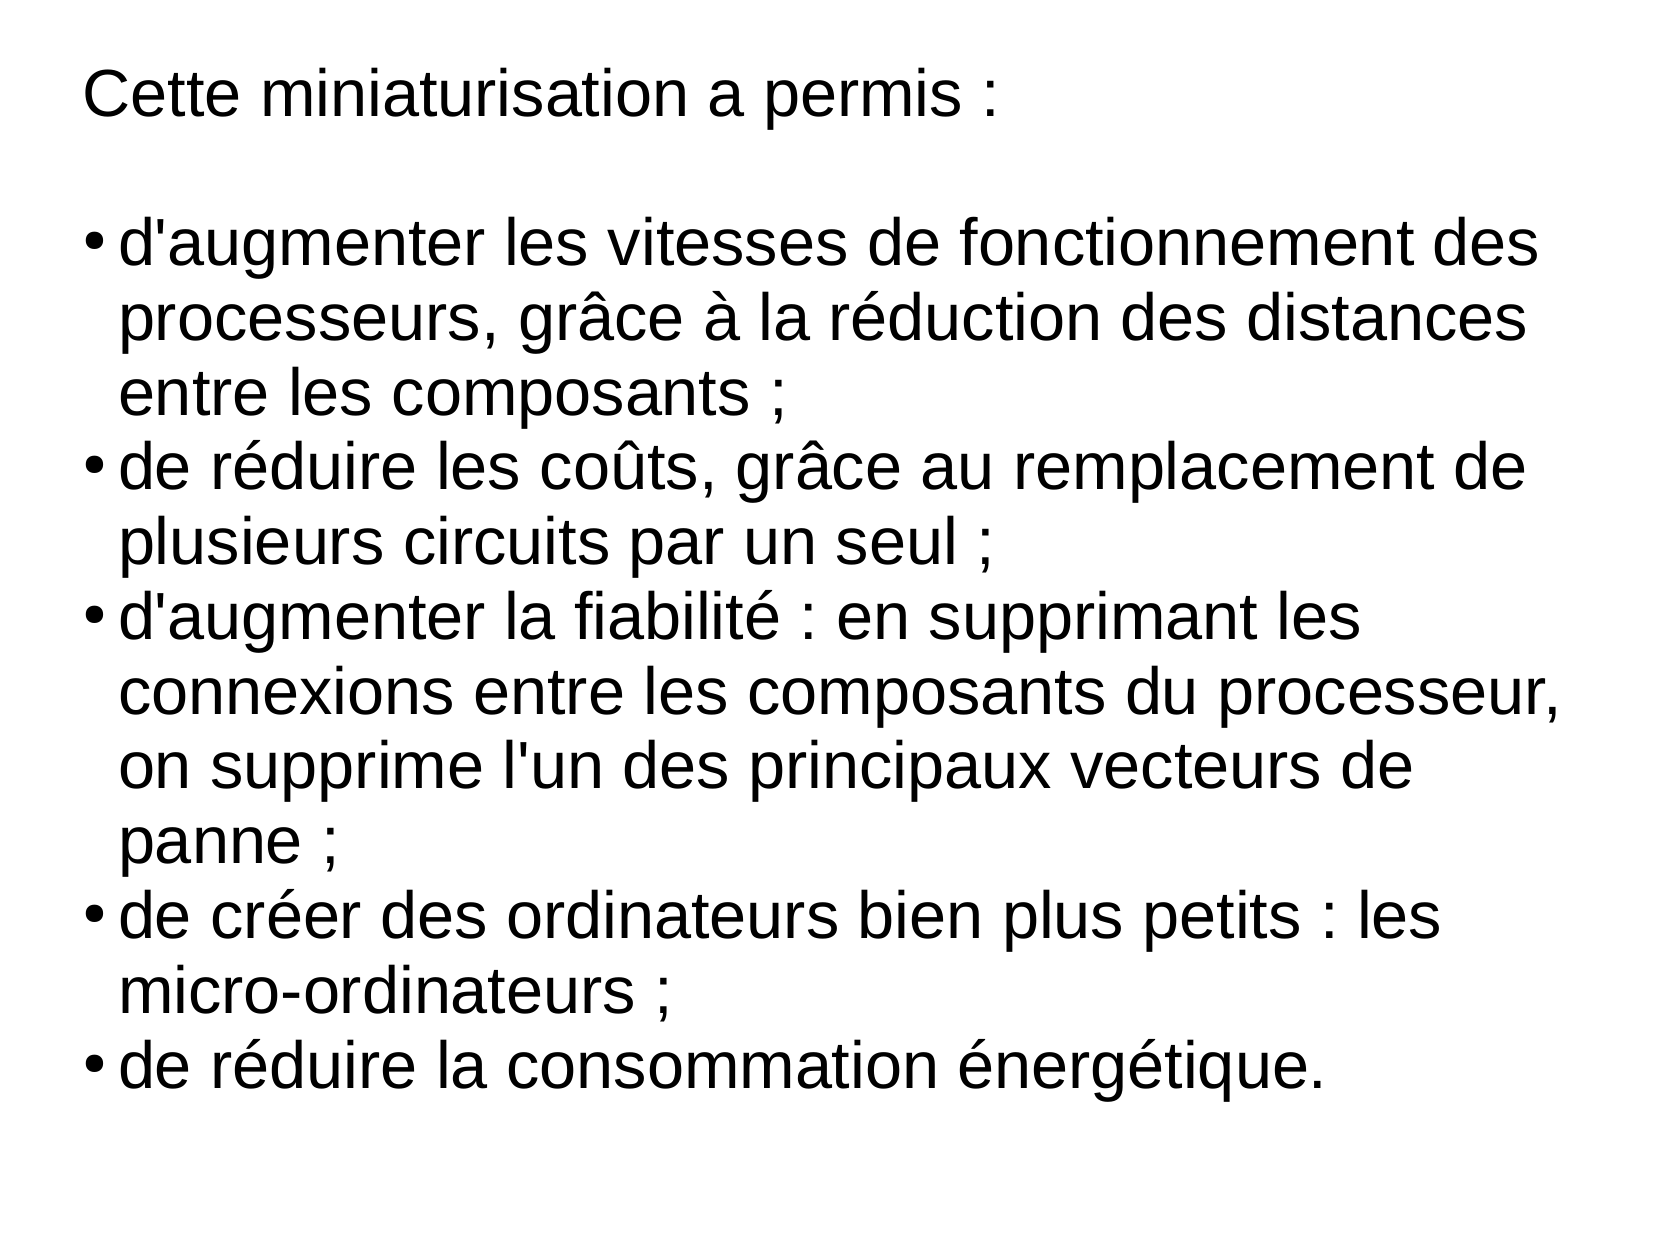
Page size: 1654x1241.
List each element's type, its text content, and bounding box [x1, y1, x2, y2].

subtitle Cette miniaturisation a permis : d'augmenter les vitesses de fonctionnement des processeurs, grâce à la réduction des distances entre les composants ; de réduire les coûts, grâce au remplacement de plusieurs circuits par un seul ; d'augmenter la fiabilité : en supprimant les connexions entre les composants du processeur, on supprime l'un des principaux vecteurs de panne ; de créer des ordinateurs bien plus petits : les micro-ordinateurs ; de réduire la consommation énergétique. [82, 49, 1571, 1109]
